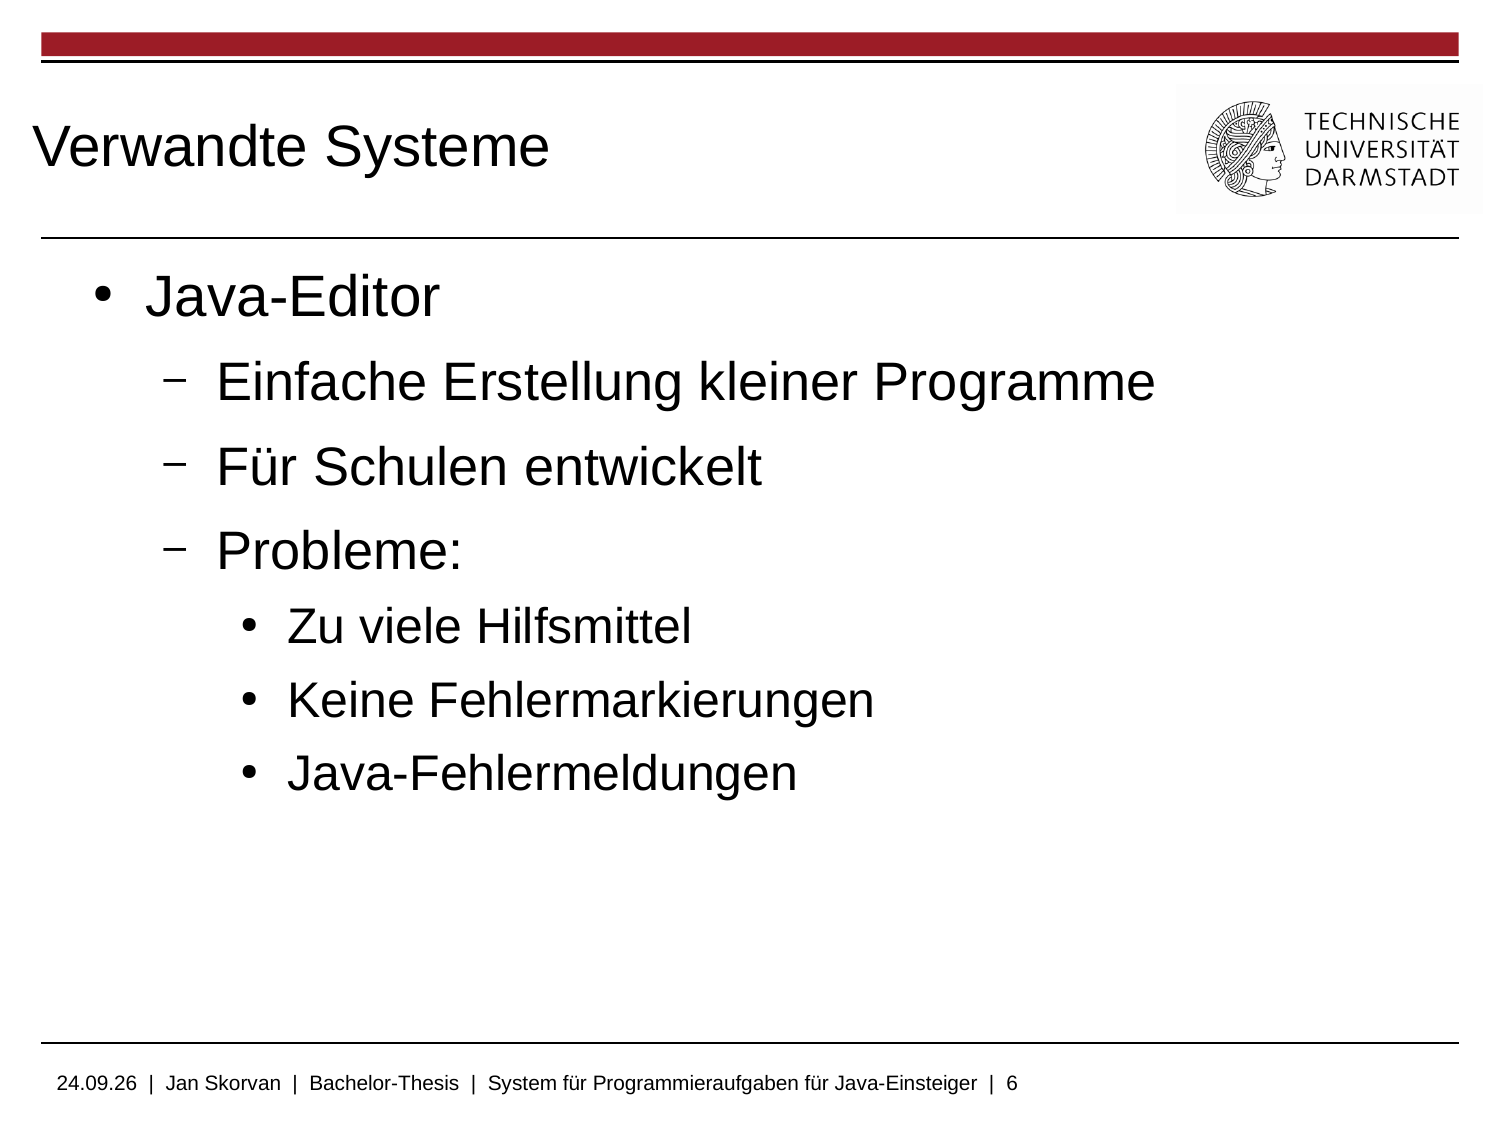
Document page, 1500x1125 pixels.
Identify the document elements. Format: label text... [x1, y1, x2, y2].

list Java-Editor Einfache Erstellung kleiner Programme Für Schulen entwickelt Probleme: Zu viele Hilfsmittel Keine Fehlermarkierungen Java-Fehlermeldungen [75, 263, 1425, 916]
title Verwandte Systeme [32, 70, 1123, 222]
